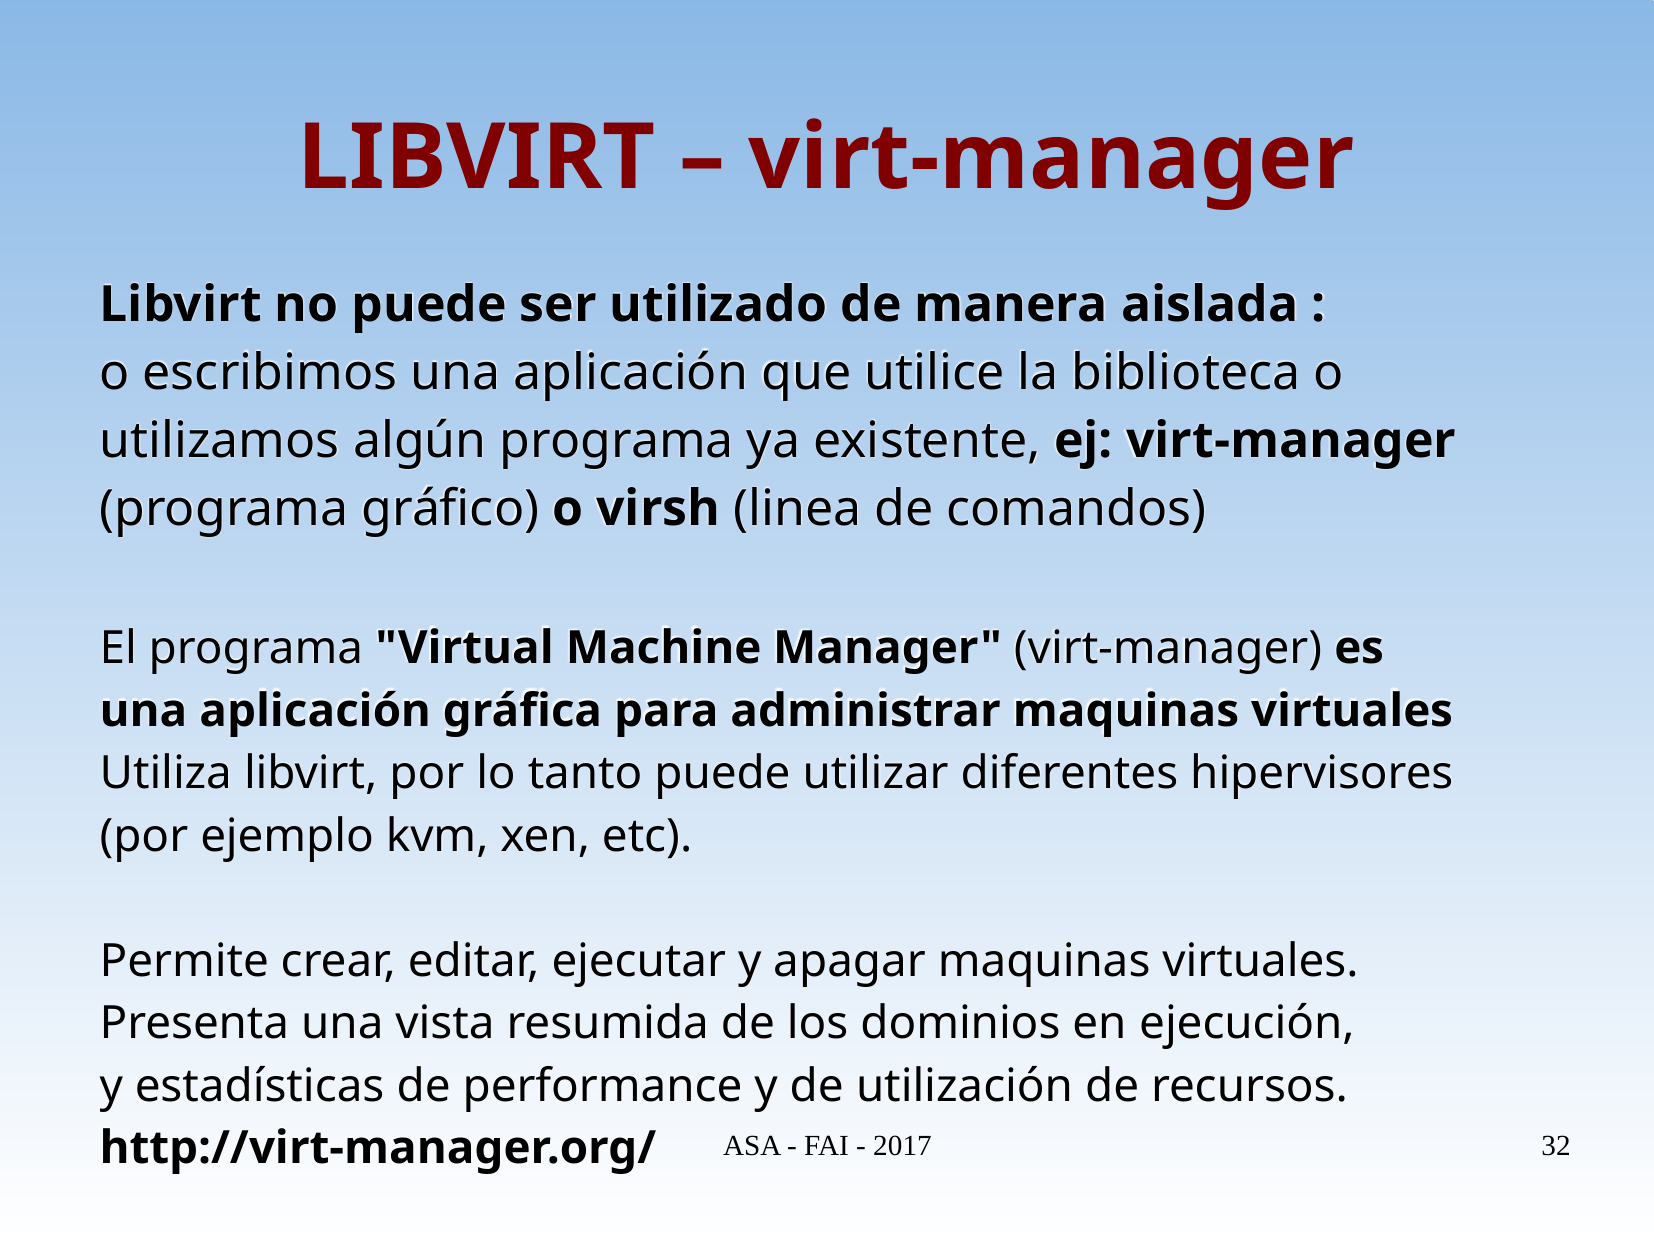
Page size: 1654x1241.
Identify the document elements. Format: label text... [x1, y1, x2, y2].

title LIBVIRT – virt-manager [82, 49, 1571, 257]
text_box Libvirt no puede ser utilizado de manera aislada : o escribimos una aplicación que utilice la biblioteca o utilizamos algún programa ya existente, ej: virt-manager (programa gráfico) o virsh (linea de comandos) El programa "Virtual Machine Manager" (virt-manager) es una aplicación gráfica para administrar maquinas virtuales Utiliza libvirt, por lo tanto puede utilizar diferentes hipervisores (por ejemplo kvm, xen, etc). Permite crear, editar, ejecutar y apagar maquinas virtuales. Presenta una vista resumida de los dominios en ejecución, y estadísticas de performance y de utilización de recursos. http://virt-manager.org/ [84, 260, 1404, 1241]
